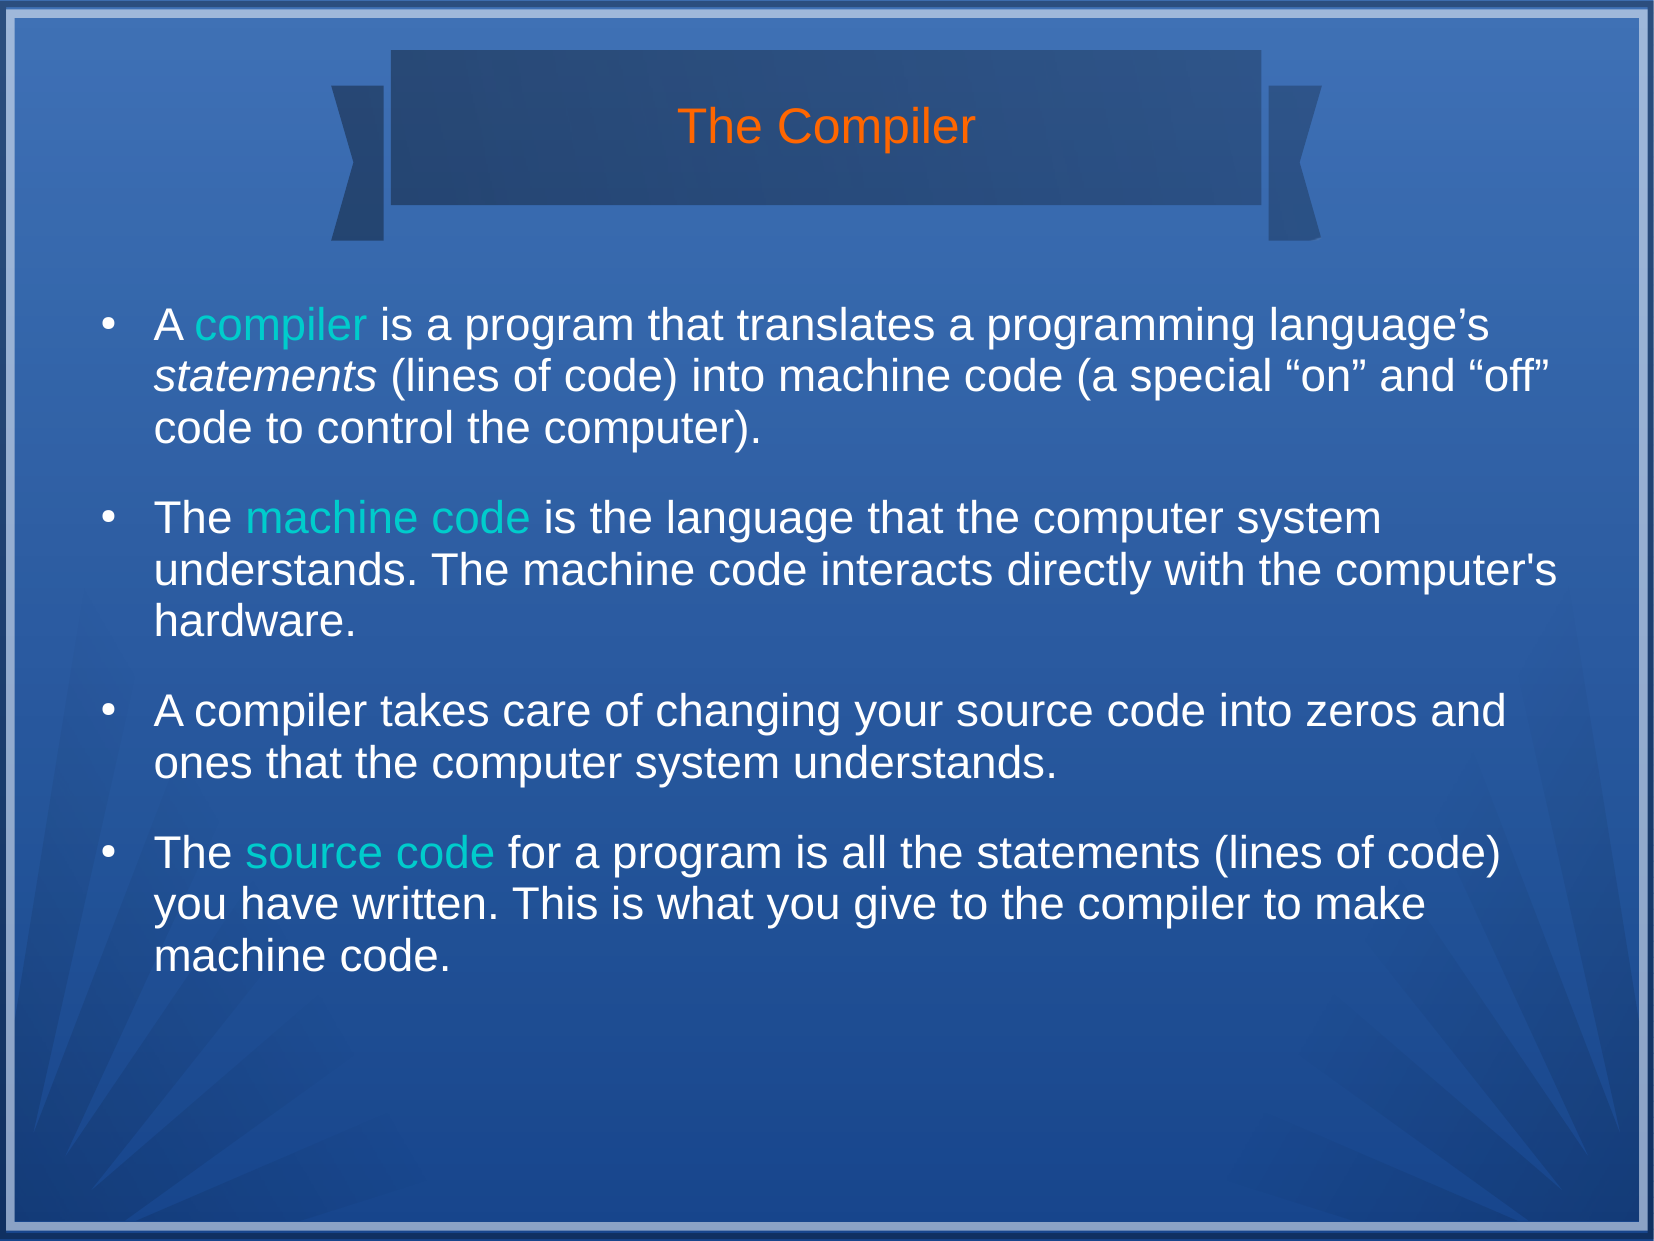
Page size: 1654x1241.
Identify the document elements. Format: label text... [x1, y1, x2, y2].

title The Compiler [389, 47, 1264, 205]
list A compiler is a program that translates a programming language’s statements (lines of code) into machine code (a special “on” and “off” code to control the computer). The machine code is the language that the computer system understands. The machine code interacts directly with the computer's hardware. A compiler takes care of changing your source code into zeros and ones that the computer system understands. The source code for a program is all the statements (lines of code) you have written. This is what you give to the compiler to make machine code. [82, 299, 1571, 1241]
